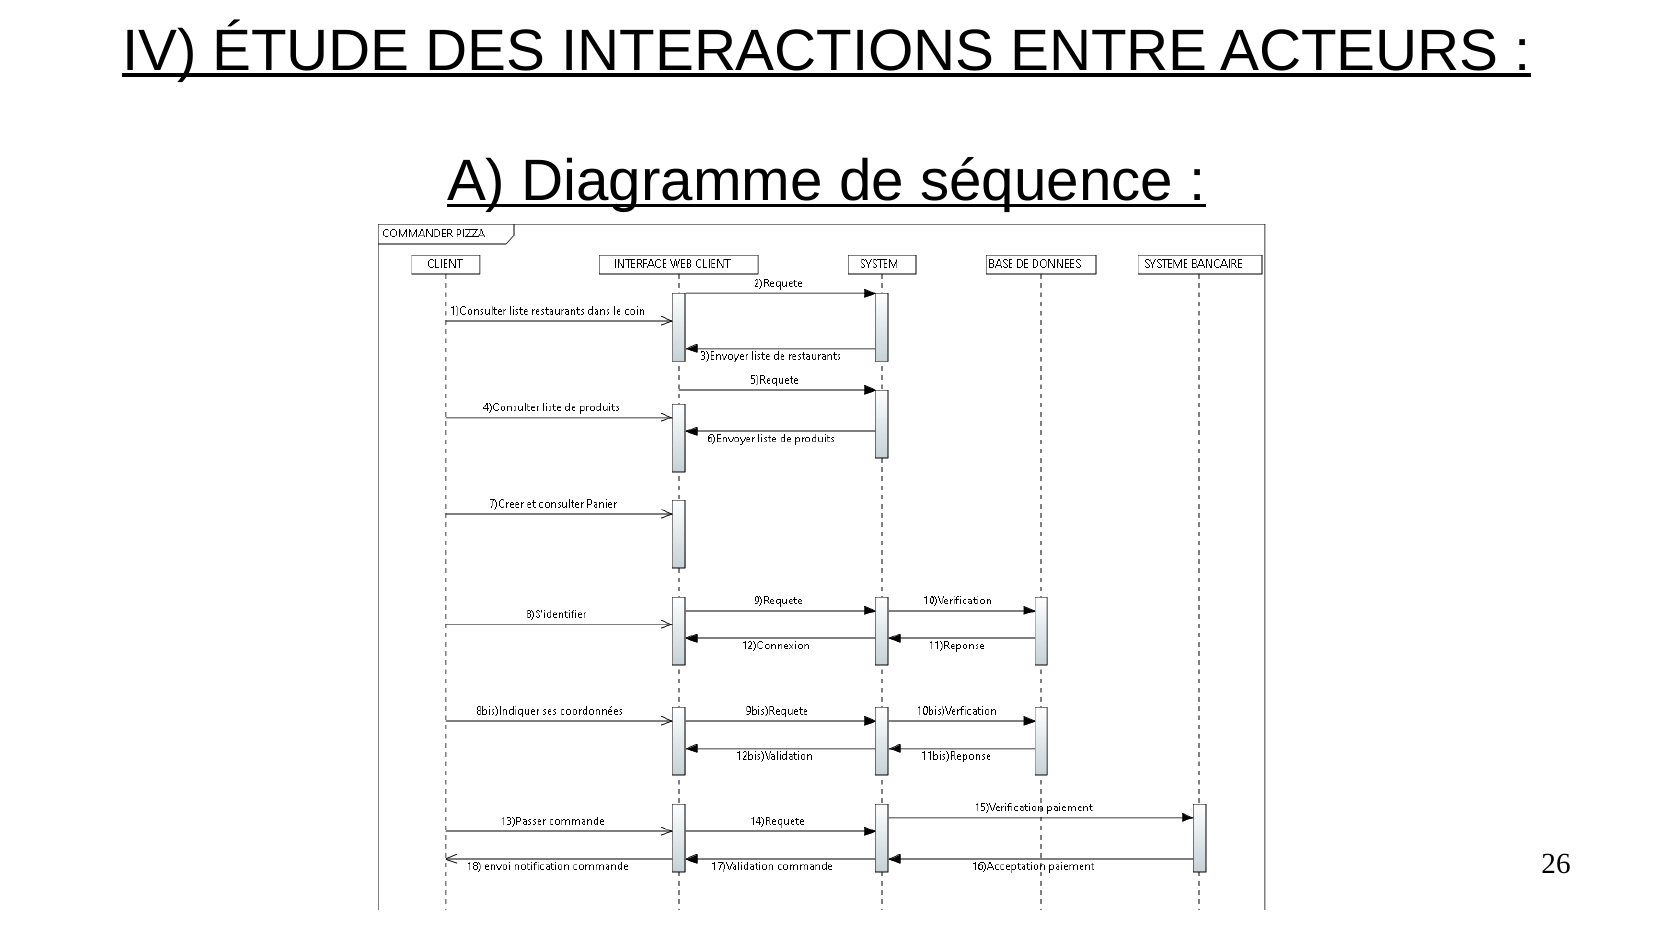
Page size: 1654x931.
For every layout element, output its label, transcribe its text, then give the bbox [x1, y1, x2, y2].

picture [377, 224, 1266, 910]
title IV) ÉTUDE DES INTERACTIONS ENTRE ACTEURS : A) Diagramme de séquence : [82, 0, 1571, 213]
